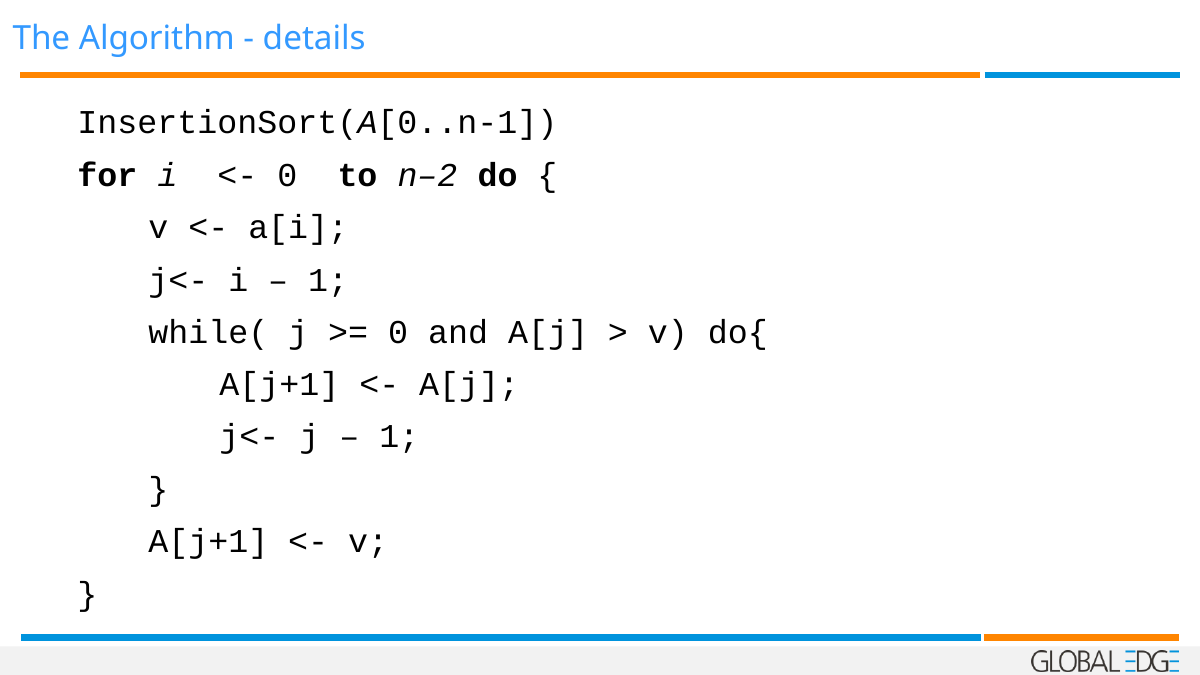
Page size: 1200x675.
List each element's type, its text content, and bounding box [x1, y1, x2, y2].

picture [1031, 650, 1179, 672]
title The Algorithm - details [12, 9, 1088, 64]
subtitle InsertionSort(A[0..n-1]) for i <- 0 to n–2 do { v <- a[i]; j<- i – 1; while( j >= 0 and A[j] > v) do{ A[j+1] <- A[j]; j<- j – 1; } A[j+1] <- v; } [42, 106, 827, 616]
